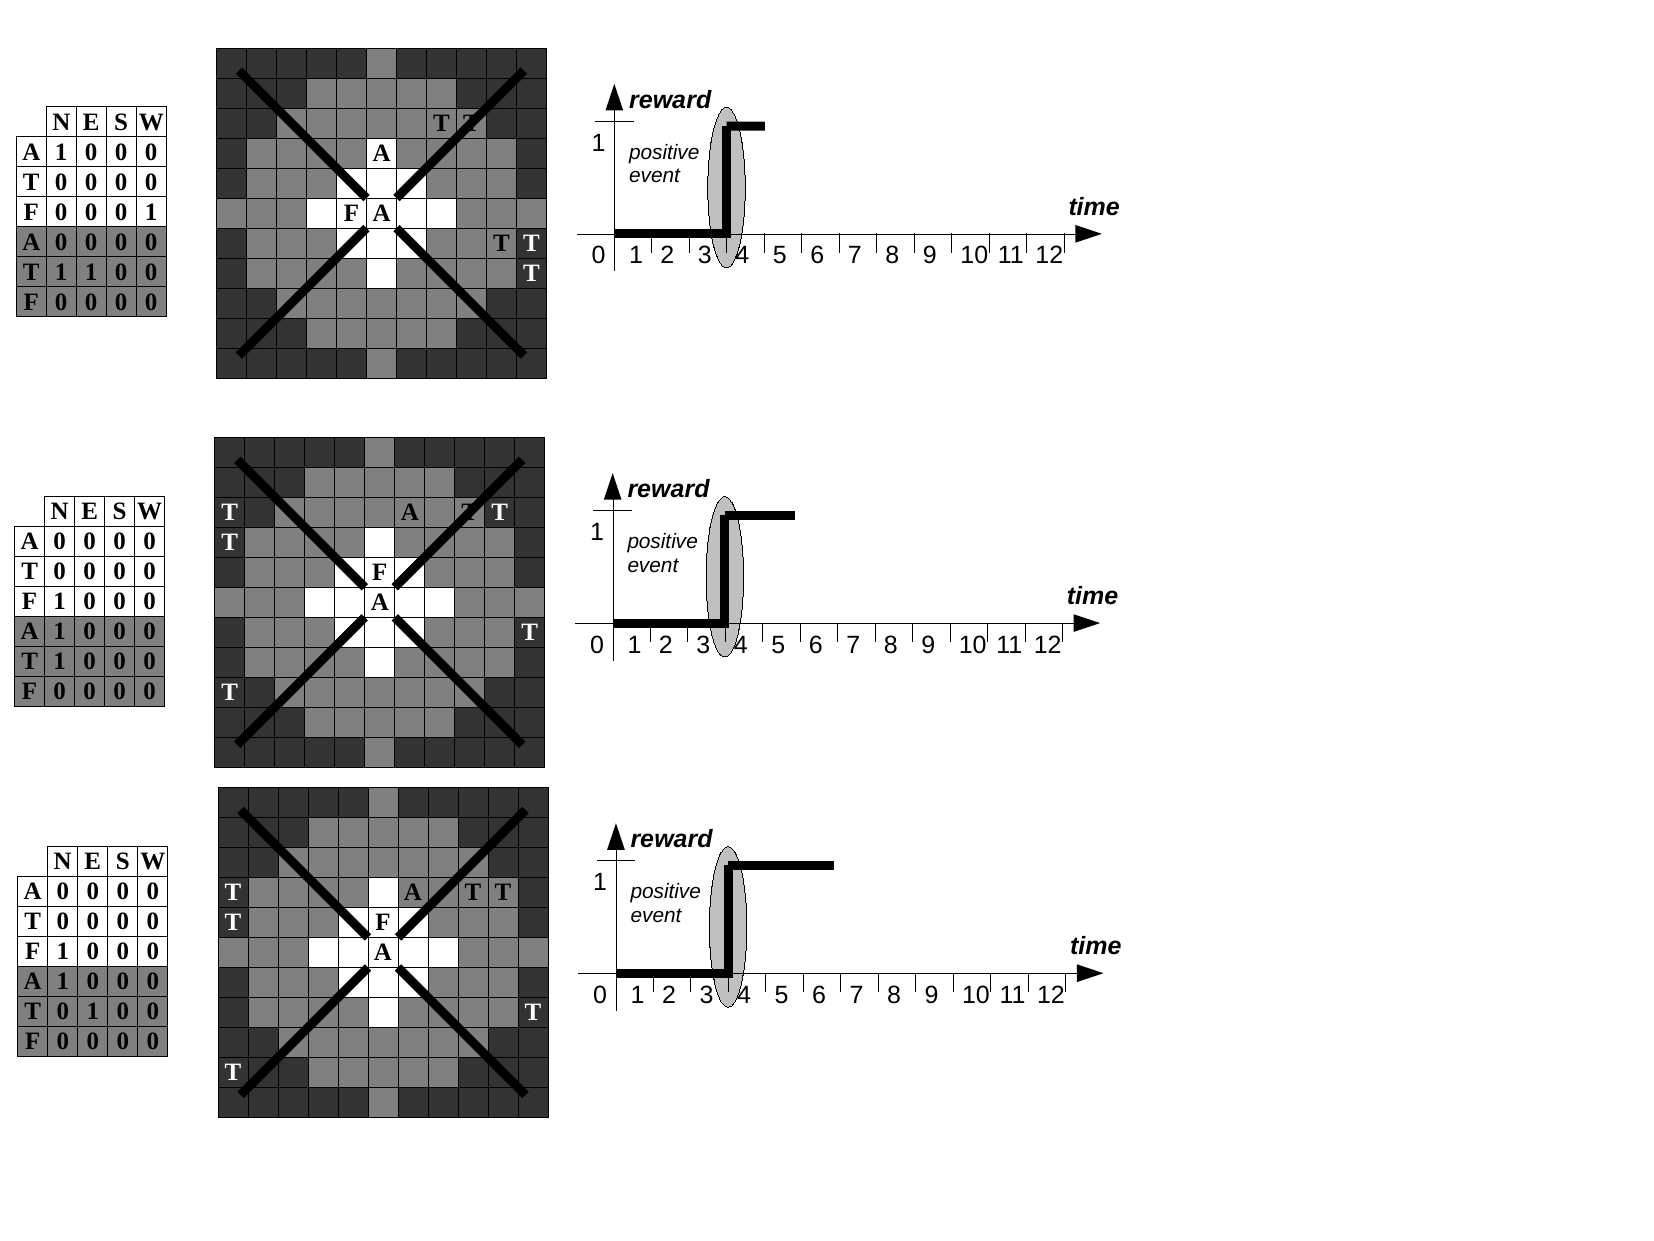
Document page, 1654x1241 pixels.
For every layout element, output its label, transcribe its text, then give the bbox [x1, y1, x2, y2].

text_box N [47, 846, 77, 876]
text_box 0 [76, 136, 106, 167]
text_box F [17, 936, 48, 967]
text_box [733, 870, 747, 973]
text_box 1 [575, 510, 619, 554]
text_box T [488, 877, 518, 907]
text_box 0 [77, 1026, 107, 1057]
text_box 0 [47, 227, 76, 256]
text_box T [458, 877, 488, 907]
text_box 7 [834, 973, 872, 1017]
text_box 0 [106, 136, 136, 167]
text_box 0 [47, 196, 76, 227]
text_box 0 [136, 167, 167, 196]
text_box [731, 131, 746, 233]
text_box 6 [795, 233, 833, 277]
text_box A [16, 227, 47, 256]
text_box 8 [872, 973, 909, 1017]
text_box T [516, 258, 547, 288]
text_box 0 [107, 1026, 137, 1057]
text_box 2 [645, 238, 683, 277]
text_box F [16, 286, 47, 317]
text_box 0 [76, 286, 106, 317]
text_box 0 [107, 967, 137, 996]
text_box 0 [104, 586, 134, 617]
text_box 1 [45, 646, 74, 676]
text_box T [16, 167, 47, 196]
text_box 0 [76, 227, 106, 256]
text_box A [14, 526, 45, 557]
text_box T [514, 617, 545, 647]
text_box A [16, 136, 47, 167]
text_box 0 [76, 167, 106, 196]
text_box 11 [981, 623, 1019, 666]
text_box 1 [45, 586, 74, 617]
text_box reward [614, 78, 727, 122]
text_box 0 [578, 973, 615, 1017]
text_box T [454, 497, 477, 520]
text_box [729, 520, 744, 623]
text_box A [366, 138, 396, 168]
text_box T [456, 108, 479, 131]
text_box W [137, 846, 168, 876]
text_box 0 [137, 1026, 168, 1057]
text_box 0 [45, 557, 74, 586]
text_box 0 [104, 646, 134, 676]
text_box S [107, 846, 137, 876]
text_box 11 [984, 973, 1022, 1017]
text_box W [134, 496, 165, 526]
text_box E [77, 846, 107, 876]
text_box time [1047, 569, 1138, 623]
text_box 0 [134, 586, 165, 617]
text_box 10 [945, 233, 983, 277]
text_box 0 [48, 1026, 77, 1057]
text_box 10 [944, 623, 981, 666]
text_box 1 [45, 617, 74, 646]
text_box 0 [48, 876, 77, 907]
text_box 1 [47, 256, 76, 286]
text_box 1 [615, 973, 647, 1017]
text_box F [16, 196, 47, 227]
text_box 0 [107, 996, 137, 1026]
text_box 0 [107, 907, 137, 936]
text_box 0 [136, 136, 167, 167]
text_box 1 [136, 196, 167, 227]
text_box 0 [576, 233, 614, 277]
text_box [728, 846, 739, 861]
text_box 0 [74, 586, 104, 617]
text_box T [484, 497, 514, 527]
text_box F [14, 676, 45, 707]
text_box 0 [77, 936, 107, 967]
text_box F [14, 586, 45, 617]
text_box T [464, 116, 486, 138]
text_box 2 [647, 978, 684, 1017]
text_box 4 [720, 233, 758, 277]
text_box 12 [1019, 623, 1077, 666]
text_box 4 [722, 973, 759, 1017]
text_box 0 [104, 676, 134, 707]
text_box N [44, 496, 74, 526]
text_box time [1050, 919, 1142, 973]
text_box time [1049, 180, 1140, 233]
text_box 0 [106, 167, 136, 196]
text_box 0 [48, 996, 77, 1026]
text_box T [218, 877, 248, 907]
text_box 8 [870, 233, 908, 277]
text_box positive event [614, 133, 715, 195]
text_box 0 [107, 936, 137, 967]
text_box F [336, 198, 366, 228]
text_box 0 [104, 526, 134, 557]
text_box N [46, 106, 76, 136]
text_box 1 [76, 256, 106, 286]
text_box T [426, 108, 456, 138]
text_box [218, 787, 549, 1118]
text_box 0 [104, 557, 134, 586]
text_box 0 [134, 617, 165, 646]
text_box 0 [45, 676, 74, 707]
text_box 0 [575, 623, 612, 666]
text_box [725, 496, 736, 511]
text_box A [394, 497, 424, 527]
text_box S [104, 496, 134, 526]
text_box 0 [74, 676, 104, 707]
text_box 6 [797, 973, 834, 1017]
text_box 0 [77, 907, 107, 936]
text_box F [368, 907, 398, 937]
text_box 5 [756, 623, 794, 666]
text_box 0 [106, 256, 136, 286]
text_box [214, 437, 545, 768]
text_box [707, 122, 726, 229]
text_box 0 [137, 907, 168, 936]
text_box A [17, 876, 48, 907]
text_box E [74, 496, 104, 526]
text_box T [463, 506, 484, 527]
text_box [709, 862, 728, 969]
text_box 0 [76, 196, 106, 227]
text_box T [14, 557, 45, 586]
text_box T [14, 646, 45, 676]
text_box 0 [136, 256, 167, 286]
text_box T [214, 527, 244, 557]
text_box 0 [134, 676, 165, 707]
text_box 9 [906, 623, 944, 666]
text_box 1 [612, 623, 644, 666]
text_box [727, 107, 738, 121]
text_box 12 [1022, 973, 1080, 1017]
text_box 0 [137, 996, 168, 1026]
text_box 0 [137, 936, 168, 967]
text_box 0 [136, 227, 167, 256]
text_box 1 [47, 136, 76, 167]
text_box T [214, 677, 244, 707]
text_box 5 [758, 233, 795, 277]
text_box 1 [614, 238, 645, 277]
text_box W [136, 106, 167, 136]
text_box 6 [794, 623, 831, 666]
text_box 0 [137, 967, 168, 996]
text_box 0 [134, 526, 165, 557]
text_box 1 [578, 860, 623, 904]
text_box T [16, 256, 47, 286]
text_box 0 [134, 646, 165, 676]
text_box 0 [134, 557, 165, 586]
text_box [216, 48, 547, 379]
text_box 0 [47, 286, 76, 317]
text_box 0 [45, 526, 74, 557]
text_box A [364, 587, 394, 617]
text_box 1 [48, 936, 77, 967]
text_box 12 [1020, 233, 1079, 277]
text_box 0 [137, 876, 168, 907]
text_box 1 [576, 121, 621, 165]
text_box A [398, 877, 428, 907]
text_box reward [615, 817, 728, 862]
text_box A [366, 198, 396, 228]
text_box 0 [104, 617, 134, 646]
text_box 0 [47, 167, 76, 196]
text_box 0 [48, 907, 77, 936]
text_box T [486, 228, 516, 258]
text_box T [17, 996, 48, 1026]
text_box 0 [74, 646, 104, 676]
text_box 3 [683, 238, 720, 277]
text_box A [17, 967, 48, 996]
text_box 0 [74, 617, 104, 646]
text_box 0 [74, 557, 104, 586]
text_box 4 [719, 623, 756, 666]
text_box T [516, 228, 547, 258]
text_box 0 [77, 876, 107, 907]
text_box 0 [77, 967, 107, 996]
text_box positive event [615, 872, 716, 935]
text_box 8 [869, 623, 906, 666]
text_box positive event [612, 522, 713, 585]
text_box 0 [106, 286, 136, 317]
text_box T [218, 1057, 248, 1087]
text_box reward [612, 467, 725, 511]
text_box E [76, 106, 106, 136]
text_box 7 [833, 233, 870, 277]
text_box T [17, 907, 48, 936]
text_box 1 [48, 967, 77, 996]
text_box [706, 511, 725, 619]
text_box T [218, 907, 248, 937]
text_box 1 [77, 996, 107, 1026]
text_box T [214, 497, 244, 527]
text_box 0 [136, 286, 167, 317]
text_box 10 [947, 973, 984, 1017]
text_box F [364, 557, 394, 587]
text_box 7 [831, 623, 869, 666]
text_box 9 [908, 233, 945, 277]
text_box 2 [644, 628, 681, 666]
text_box 9 [909, 973, 947, 1017]
text_box 3 [681, 628, 719, 666]
text_box 0 [107, 876, 137, 907]
text_box 0 [106, 196, 136, 227]
text_box 5 [759, 973, 797, 1017]
text_box 0 [74, 526, 104, 557]
text_box 11 [983, 233, 1020, 277]
text_box S [106, 106, 136, 136]
text_box 0 [106, 227, 136, 256]
text_box 3 [684, 978, 722, 1017]
text_box A [368, 937, 398, 967]
text_box T [518, 997, 549, 1027]
text_box F [17, 1026, 48, 1057]
text_box A [14, 617, 45, 646]
